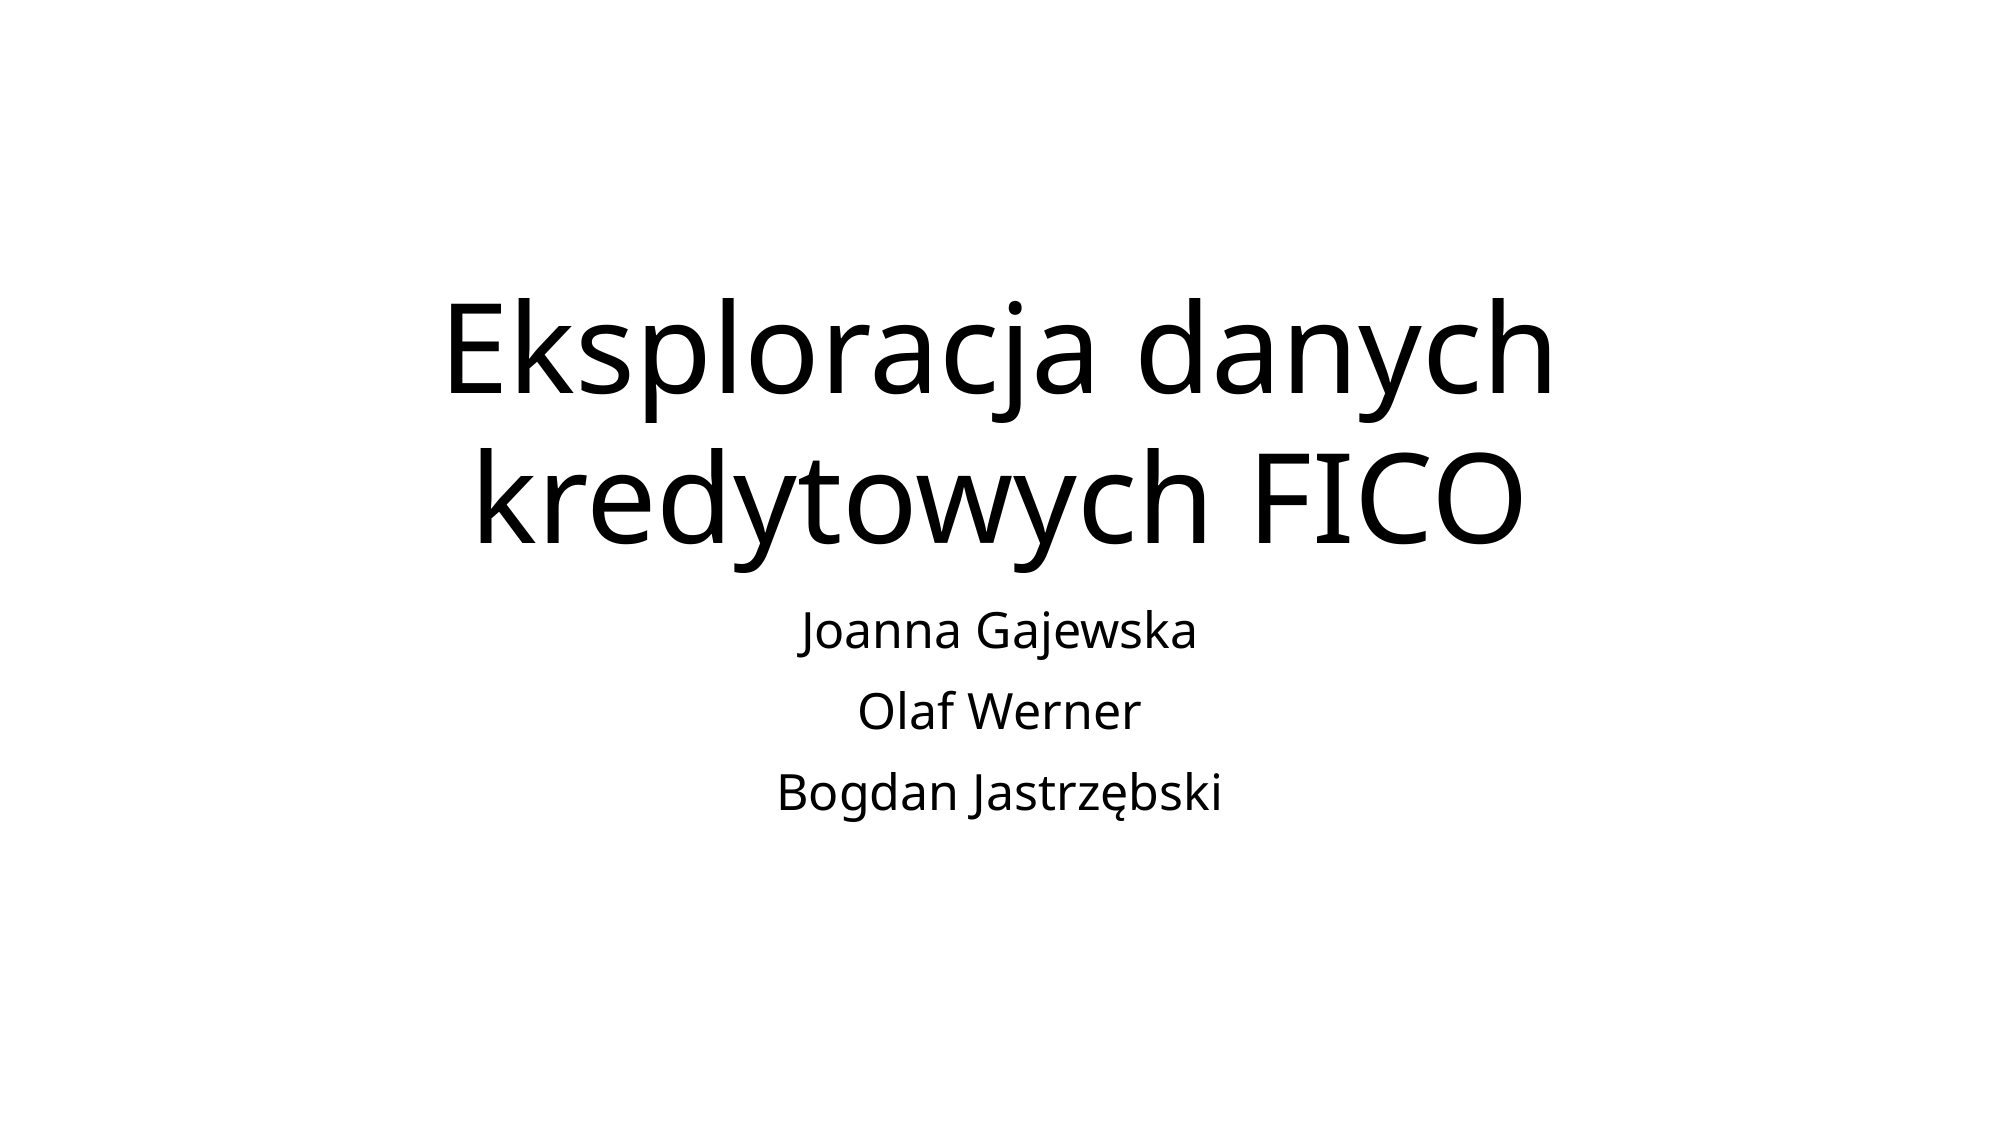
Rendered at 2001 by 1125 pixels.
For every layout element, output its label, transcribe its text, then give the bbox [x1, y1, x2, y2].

subtitle Joanna Gajewska Olaf Werner Bogdan Jastrzębski [249, 590, 1750, 863]
title Eksploracja danych kredytowych FICO [249, 184, 1750, 576]
